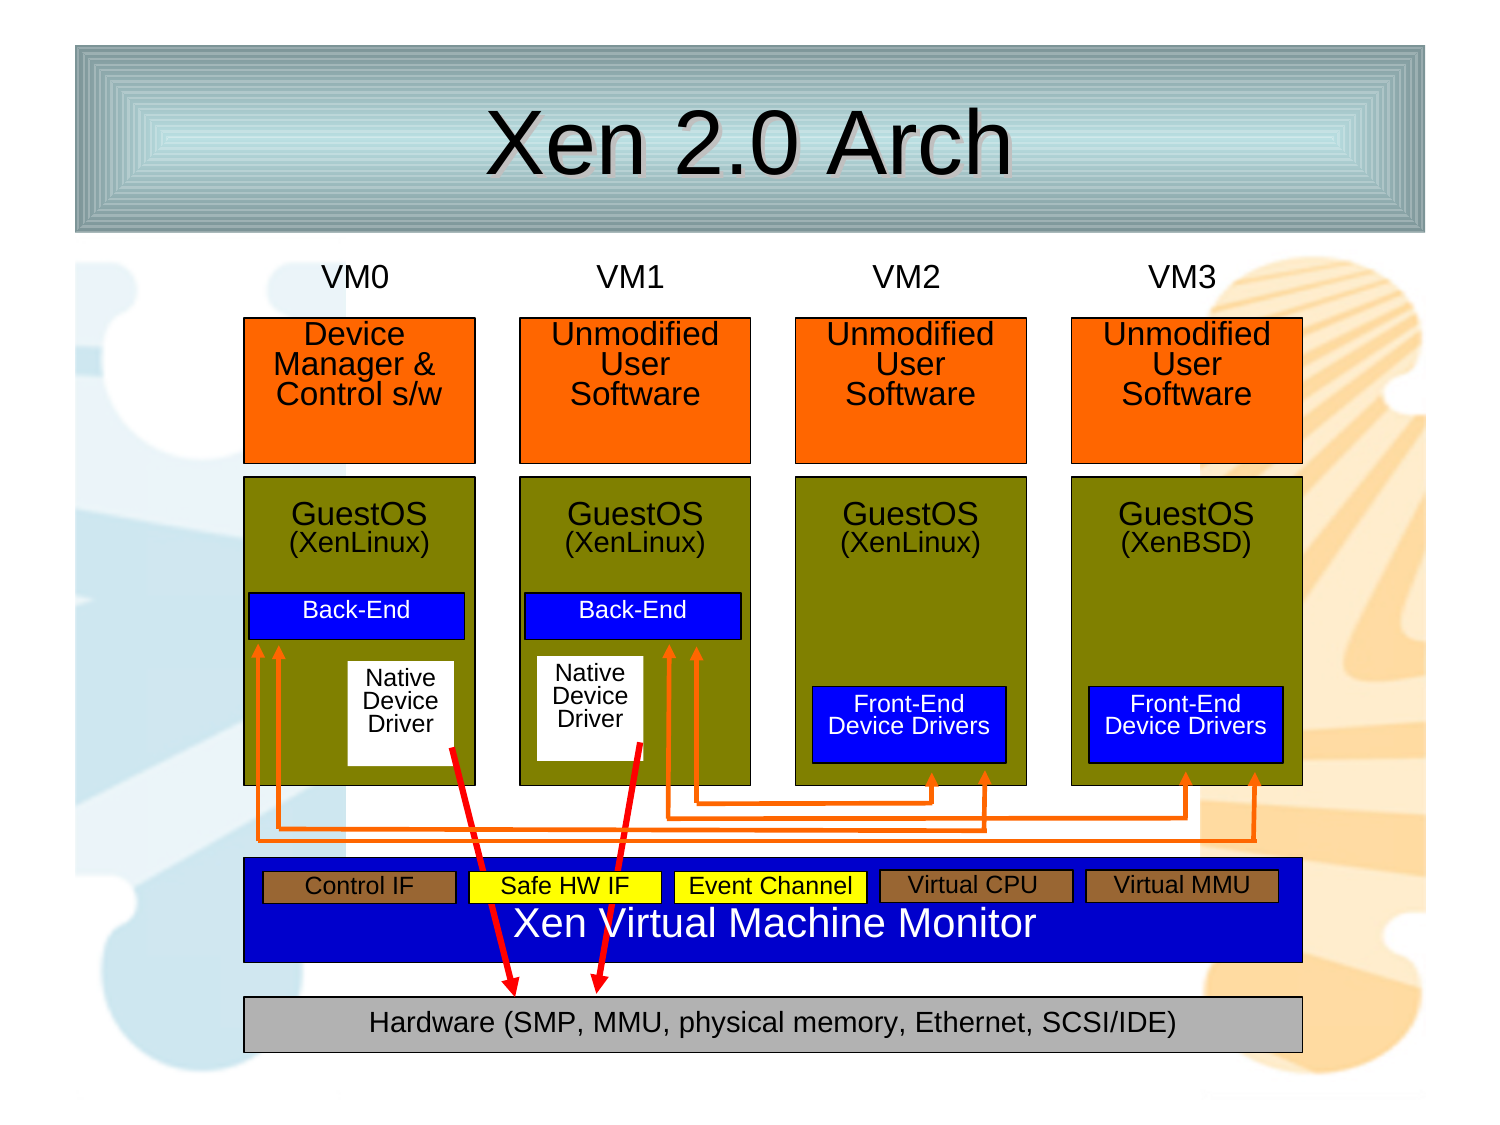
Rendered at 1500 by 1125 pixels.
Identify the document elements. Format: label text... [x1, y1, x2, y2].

picture [75, 237, 346, 1100]
text_box Unmodified User Software [1087, 314, 1287, 450]
text_box Back-End [248, 592, 465, 651]
text_box GuestOS (XenLinux) [550, 493, 721, 584]
text_box Control IF [263, 871, 456, 904]
text_box [243, 857, 498, 963]
text_box Device Manager & Control s/w [257, 314, 461, 450]
picture [1200, 786, 1252, 839]
text_box Unmodified User Software [811, 314, 1010, 450]
text_box [1071, 476, 1303, 786]
picture [281, 786, 346, 826]
text_box Hardware (SMP, MMU, physical memory, Ethernet, SCSI/IDE) [248, 1008, 1298, 1041]
text_box [795, 476, 1027, 786]
text_box [671, 651, 694, 786]
text_box [519, 318, 751, 464]
text_box Virtual MMU [1085, 870, 1279, 903]
text_box [795, 318, 1027, 464]
text_box [622, 857, 1303, 963]
text_box [1071, 318, 1303, 464]
text_box [483, 857, 616, 871]
text_box [519, 476, 751, 786]
picture [1200, 233, 1426, 1100]
title Xen 2.0 Arch [75, 45, 1426, 233]
text_box [260, 651, 276, 786]
text_box [243, 318, 475, 464]
text_box Xen Virtual Machine Monitor [498, 899, 1052, 965]
text_box Front-End Device Drivers [812, 686, 1007, 764]
text_box Front-End Device Drivers [1089, 686, 1283, 764]
text_box Native Device Driver [347, 661, 454, 767]
text_box Virtual CPU [880, 870, 1073, 903]
picture [260, 786, 346, 839]
text_box [243, 996, 1303, 1053]
text_box GuestOS (XenLinux) [825, 493, 997, 584]
text_box Native Device Driver [537, 656, 644, 761]
text_box Back-End [525, 592, 741, 651]
text_box VM1 [581, 257, 680, 313]
text_box VM3 [1132, 257, 1232, 313]
text_box Safe HW IF [469, 871, 662, 904]
text_box Event Channel [674, 871, 868, 899]
text_box VM2 [857, 257, 957, 313]
text_box GuestOS (XenBSD) [1102, 493, 1271, 584]
text_box [243, 476, 475, 786]
text_box Unmodified User Software [536, 314, 735, 450]
text_box GuestOS (XenLinux) [274, 493, 445, 584]
text_box VM0 [305, 257, 405, 313]
